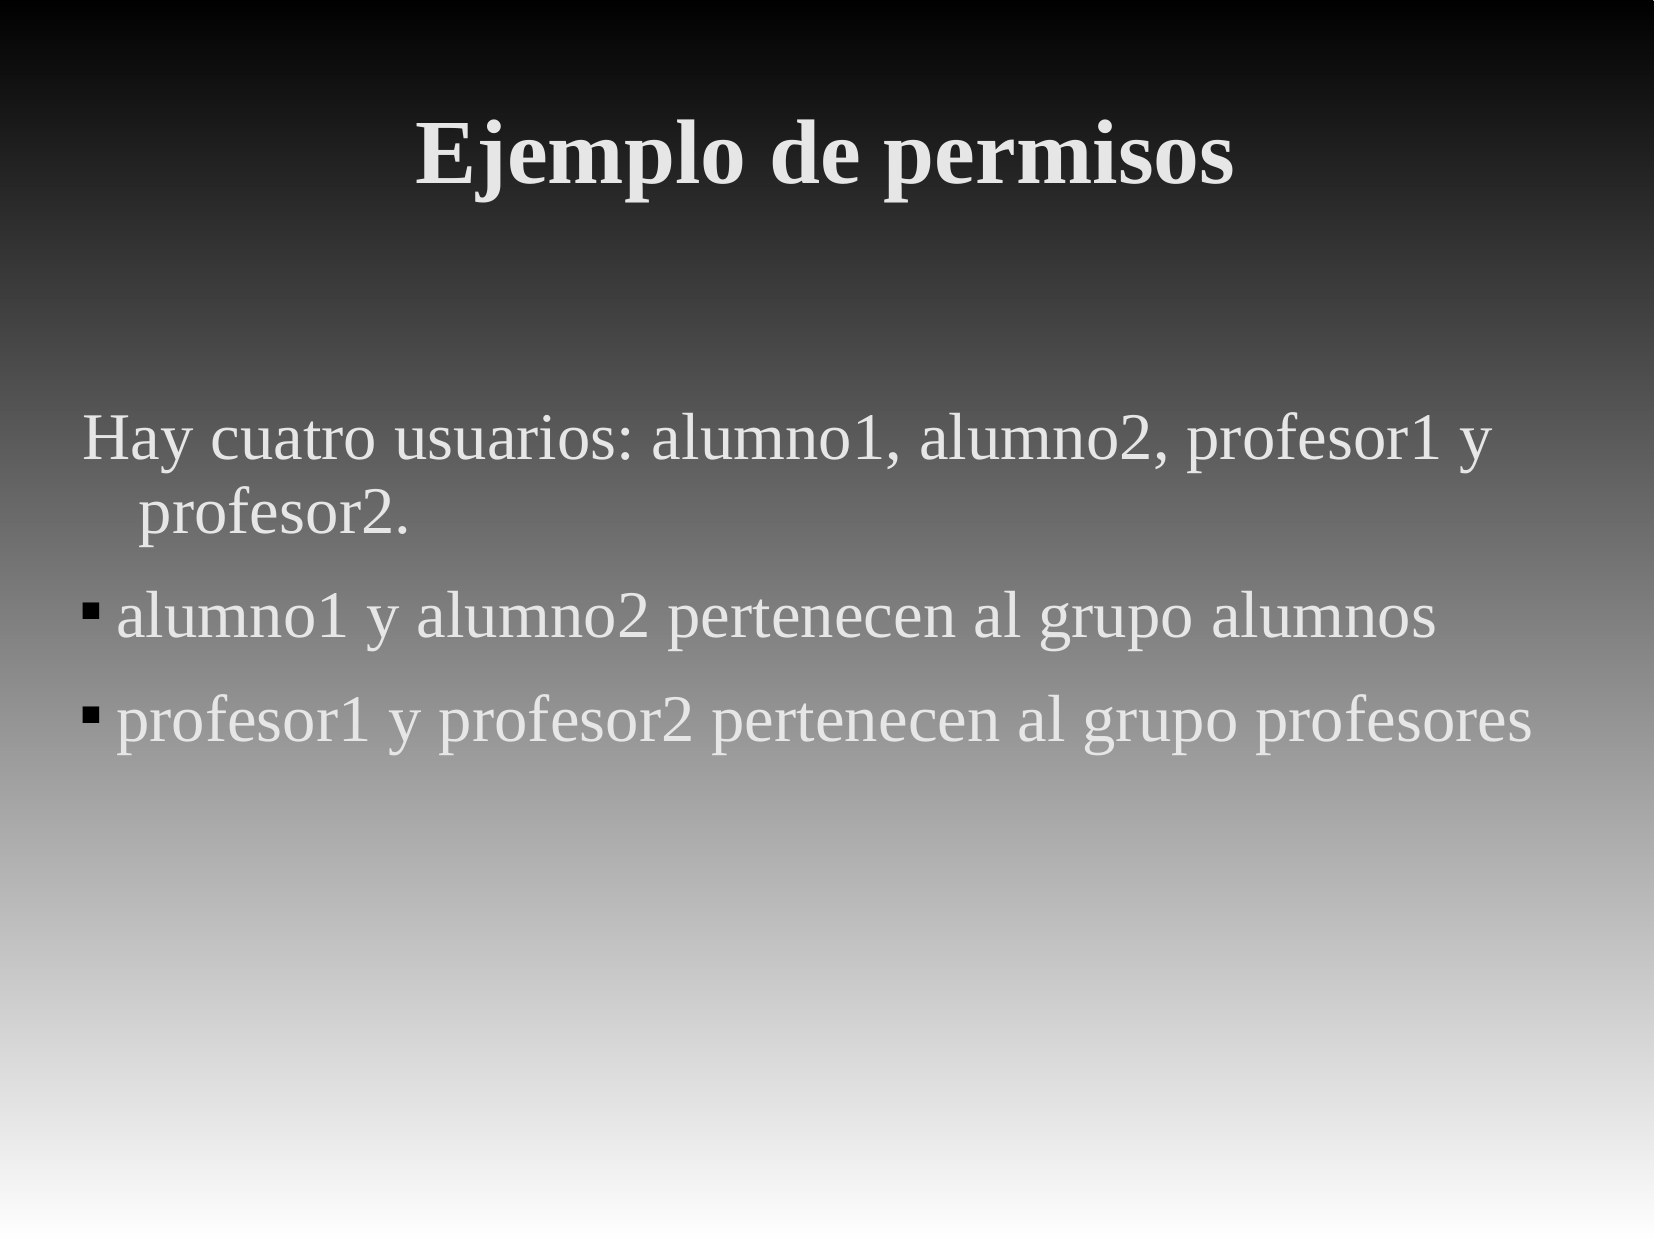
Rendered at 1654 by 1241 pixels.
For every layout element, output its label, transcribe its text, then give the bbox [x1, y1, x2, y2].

list Hay cuatro usuarios: alumno1, alumno2, profesor1 y profesor2. alumno1 y alumno2 pertenecen al grupo alumnos profesor1 y profesor2 pertenecen al grupo profesores [82, 290, 1571, 1109]
title Ejemplo de permisos [82, 56, 1571, 249]
